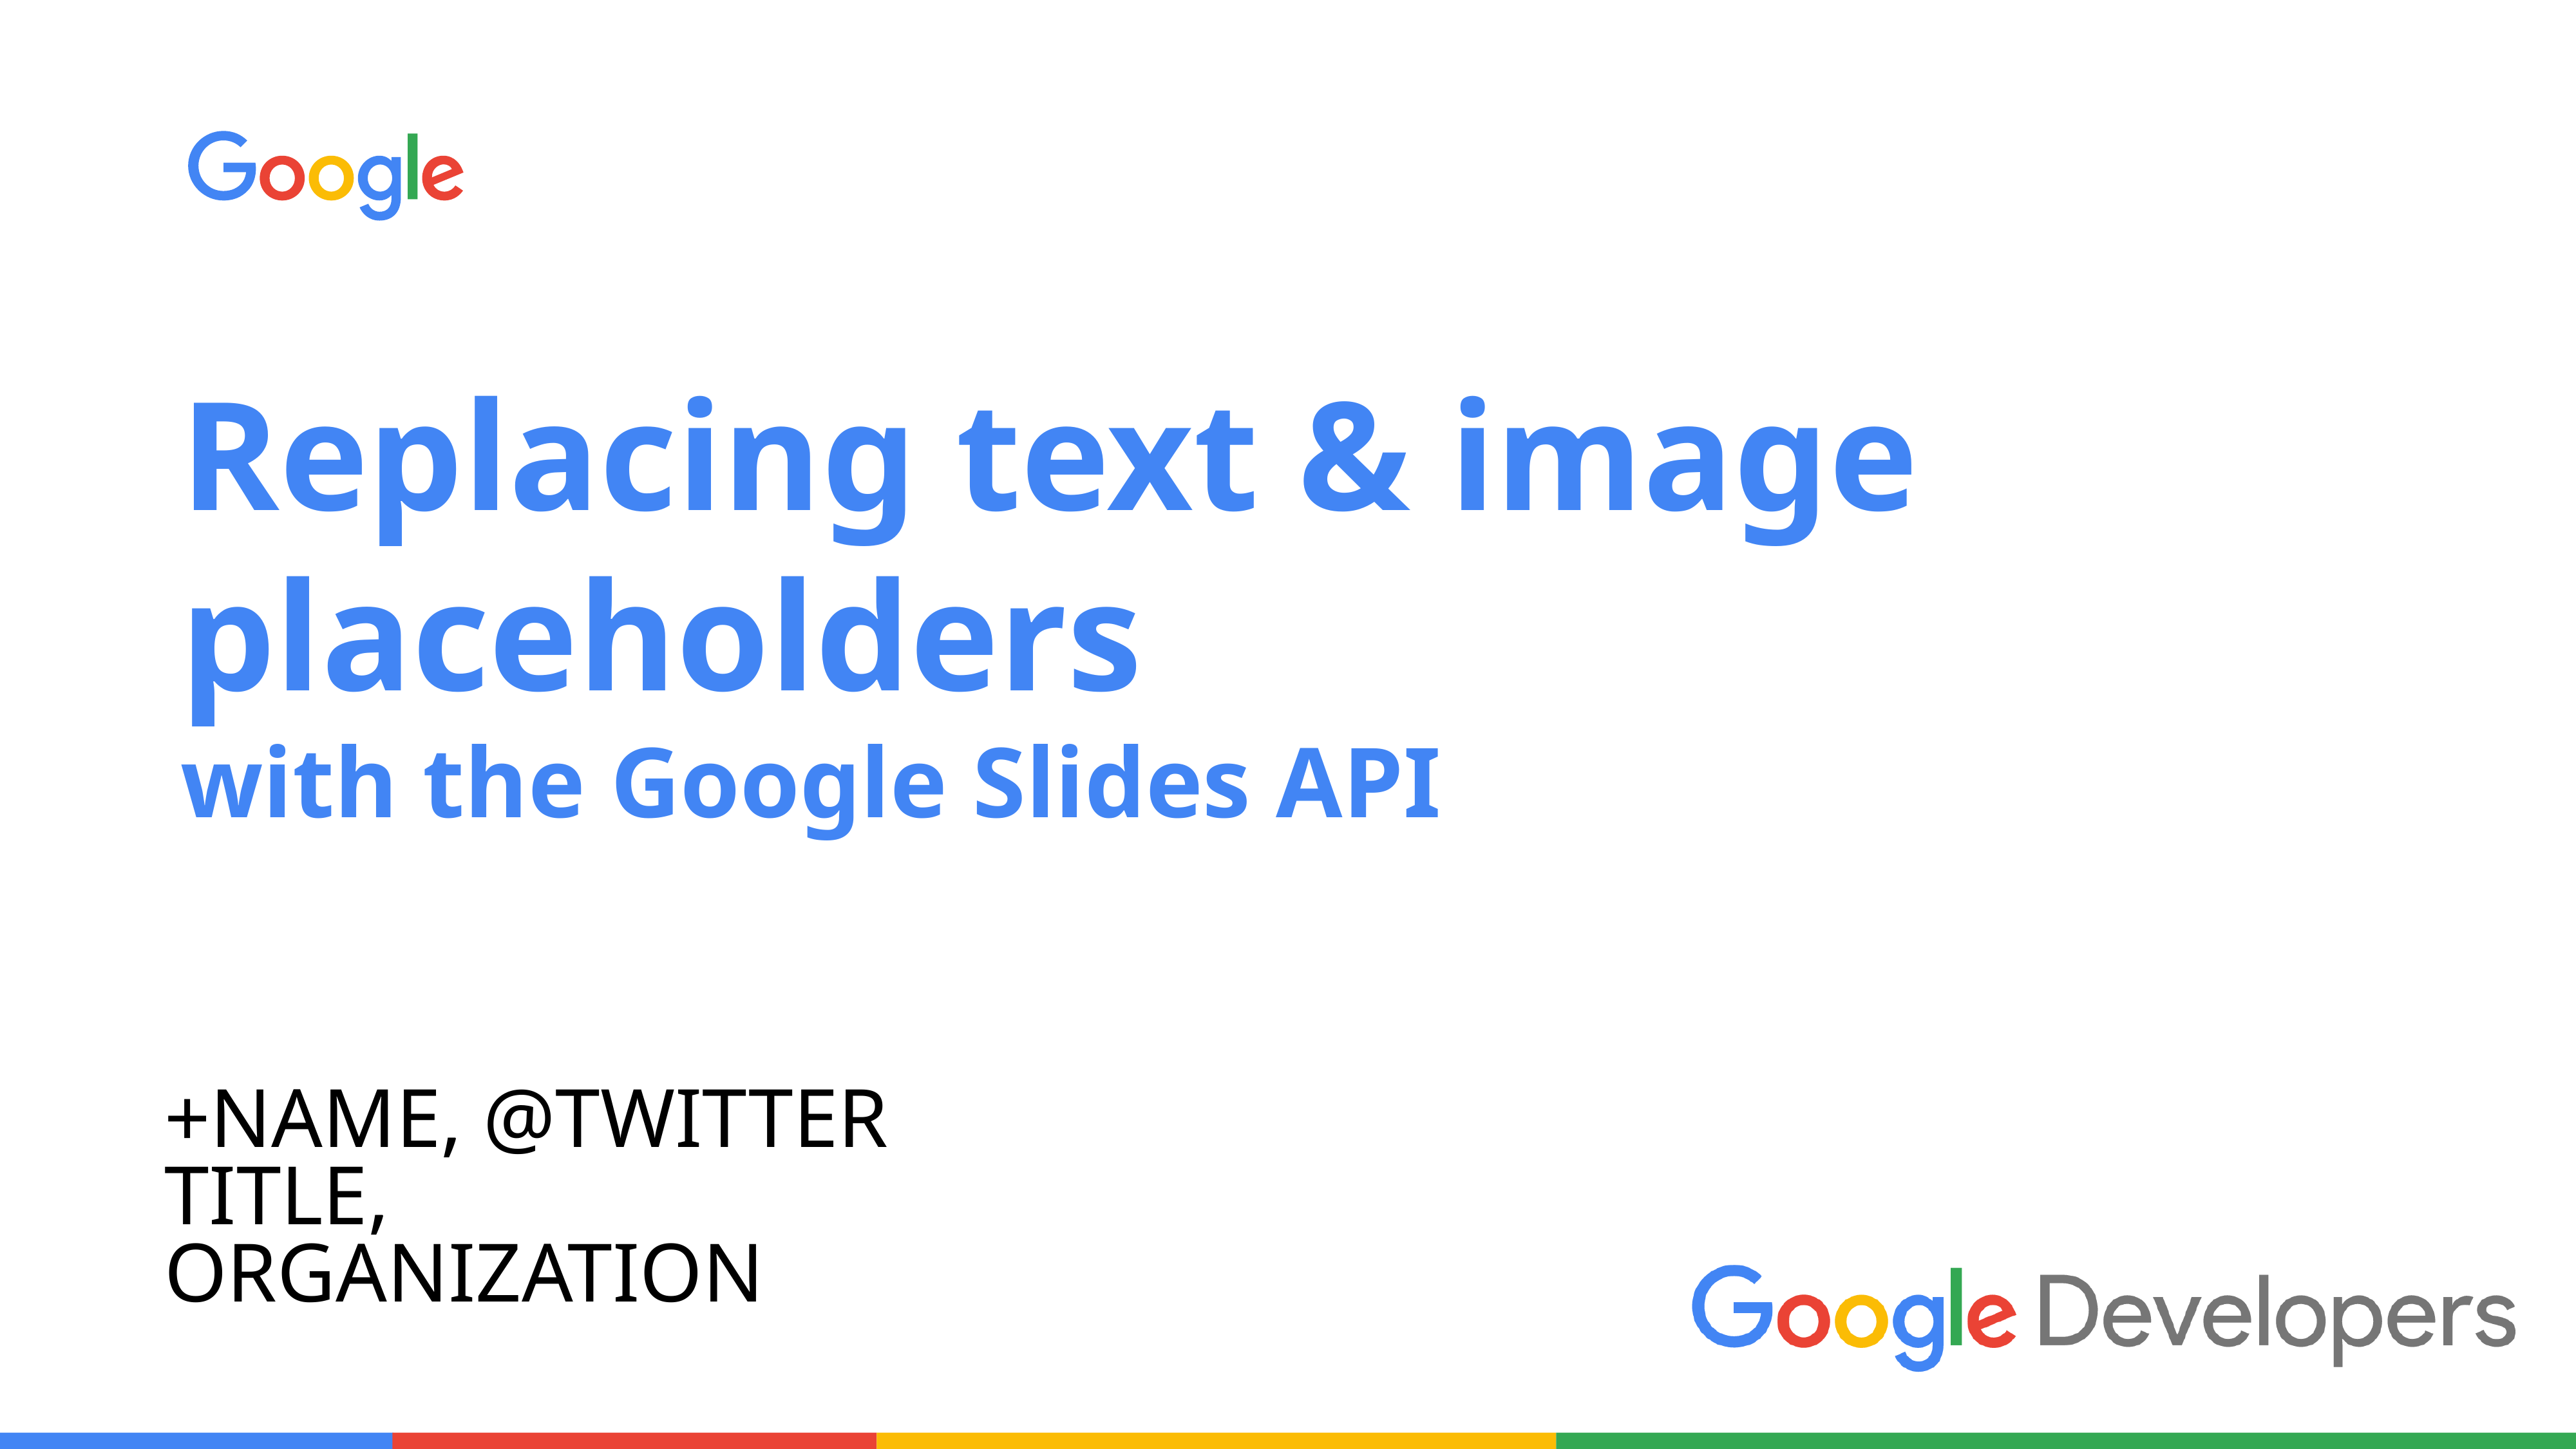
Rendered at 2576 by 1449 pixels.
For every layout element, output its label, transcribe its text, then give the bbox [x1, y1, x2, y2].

text_box +NAME, @TWITTER TITLE, ORGANIZATION [155, 1080, 984, 1338]
title Replacing text & image placeholders with the Google Slides API [155, 454, 2531, 863]
picture [1678, 1231, 2531, 1396]
